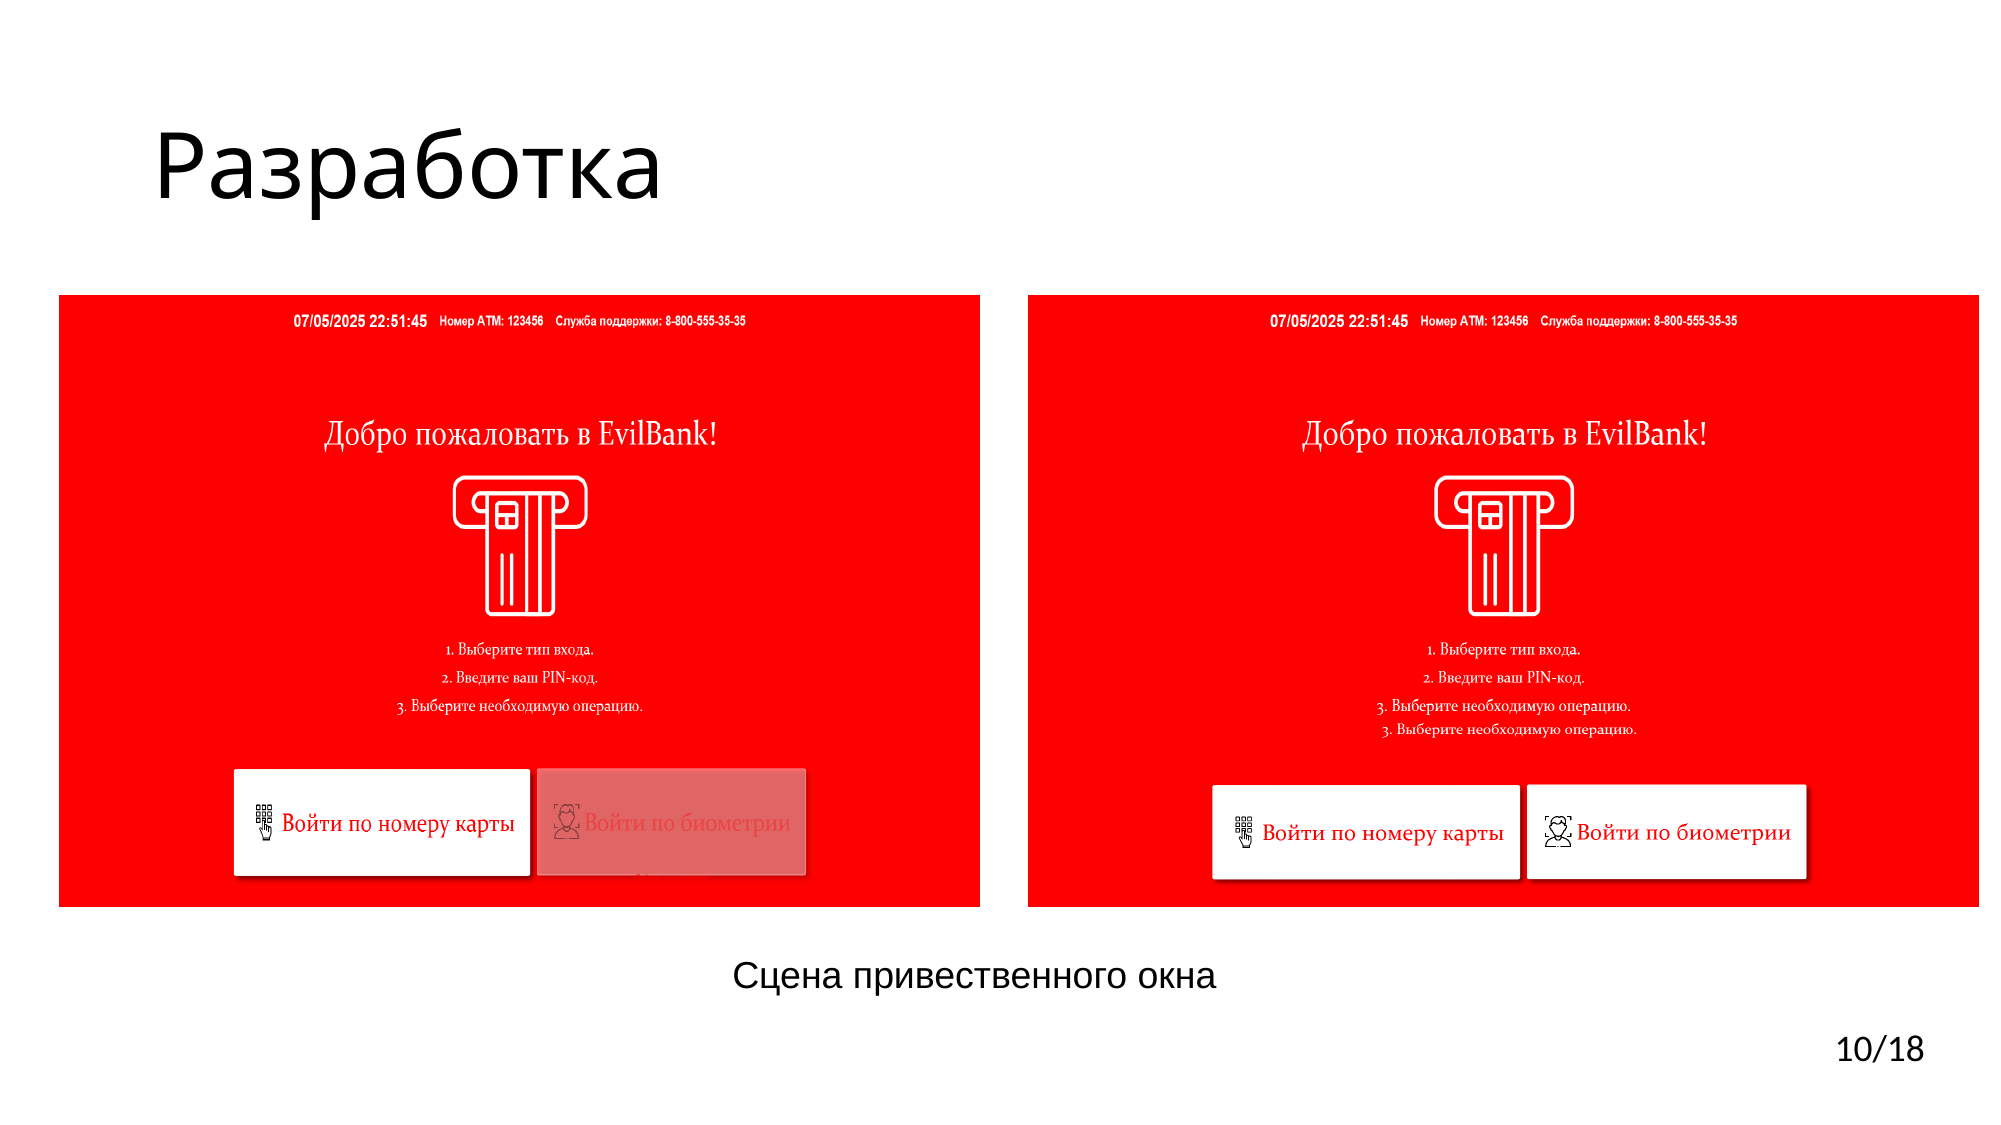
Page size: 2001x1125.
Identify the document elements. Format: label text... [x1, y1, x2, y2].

picture [59, 295, 980, 907]
text_box Сцена привественного окна [679, 947, 1270, 1004]
text_box 10/18 [1811, 1016, 1940, 1077]
title Разработка [137, 59, 1863, 278]
picture [1028, 295, 1979, 907]
